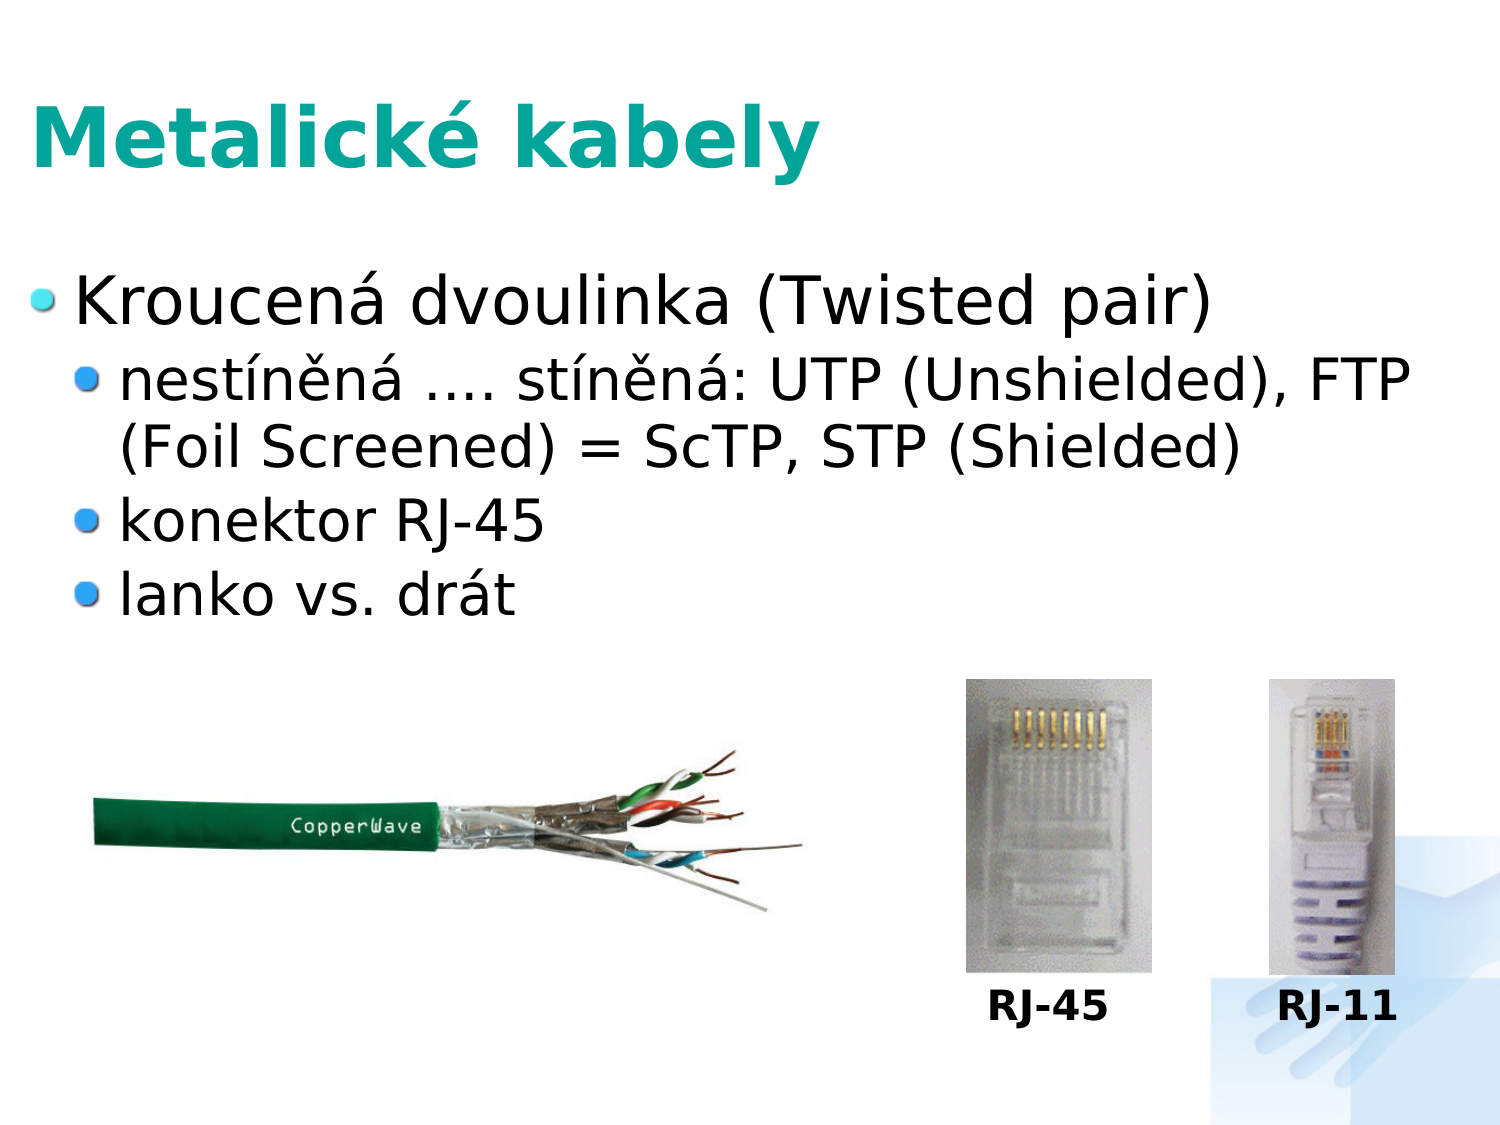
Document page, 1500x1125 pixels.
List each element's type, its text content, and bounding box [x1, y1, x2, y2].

title Metalické kabely [29, 21, 1477, 257]
picture [1269, 679, 1395, 974]
text_box RJ-11 [1175, 974, 1500, 1038]
list Kroucená dvoulinka (Twisted pair) nestíněná .... stíněná: UTP (Unshielded), FTP (Foil Screened) = ScTP, STP (Shielded) konektor RJ-45 lanko vs. drát [29, 262, 1477, 1093]
text_box RJ-45 [885, 974, 1175, 1038]
picture [966, 679, 1152, 974]
picture [0, 0, 1500, 1125]
